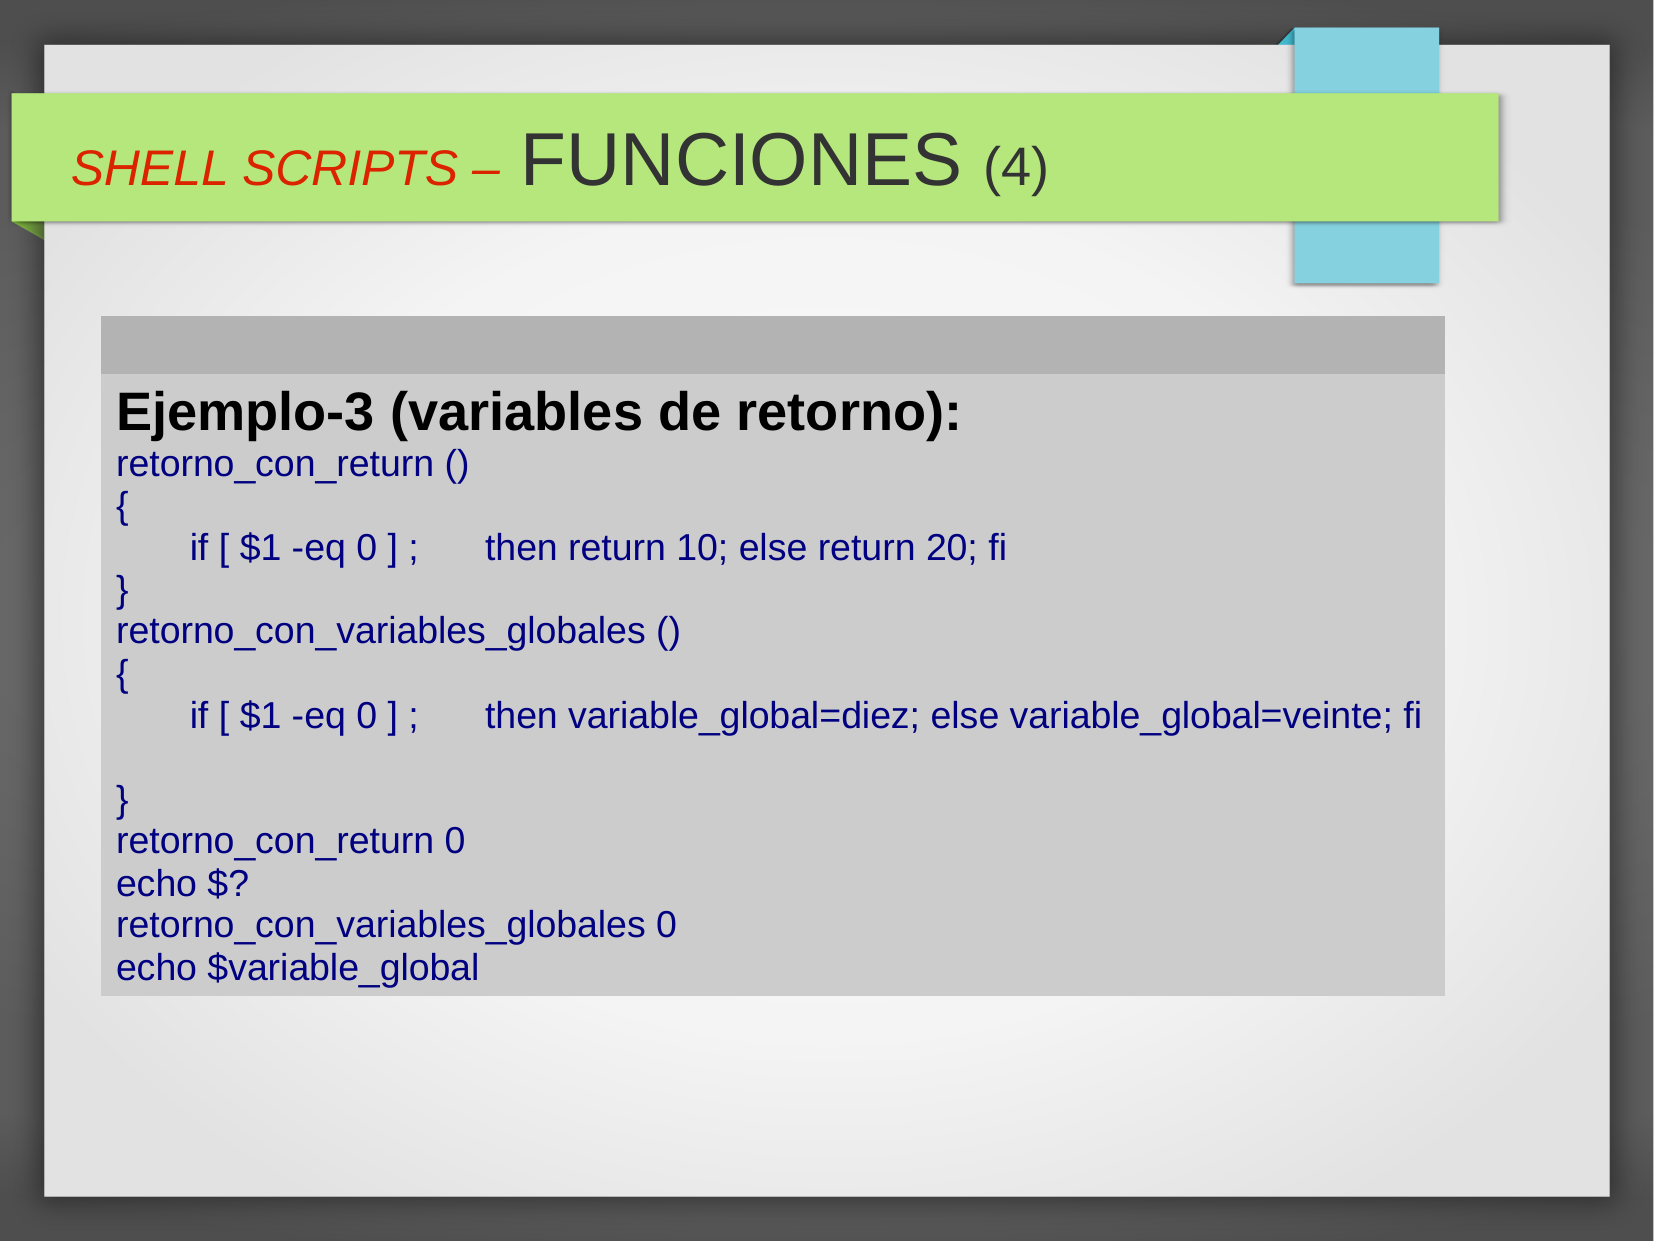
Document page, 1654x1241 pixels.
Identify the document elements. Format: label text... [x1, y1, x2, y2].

title SHELL SCRIPTS – FUNCIONES (4) [70, 106, 1229, 213]
picture [0, 0, 1654, 1241]
table_cell Ejemplo-3 (variables de retorno): retorno_con_return () { if [ $1 -eq 0 ] ; then return 10; else return 20; fi } retorno_con_variables_globales () { if [ $1 -eq 0 ] ; then variable_global=diez; else variable_global=veinte; fi } retorno_con_return 0 echo $? retorno_con_variables_globales 0 echo $variable_global [101, 374, 1445, 996]
table_header [101, 316, 1445, 374]
